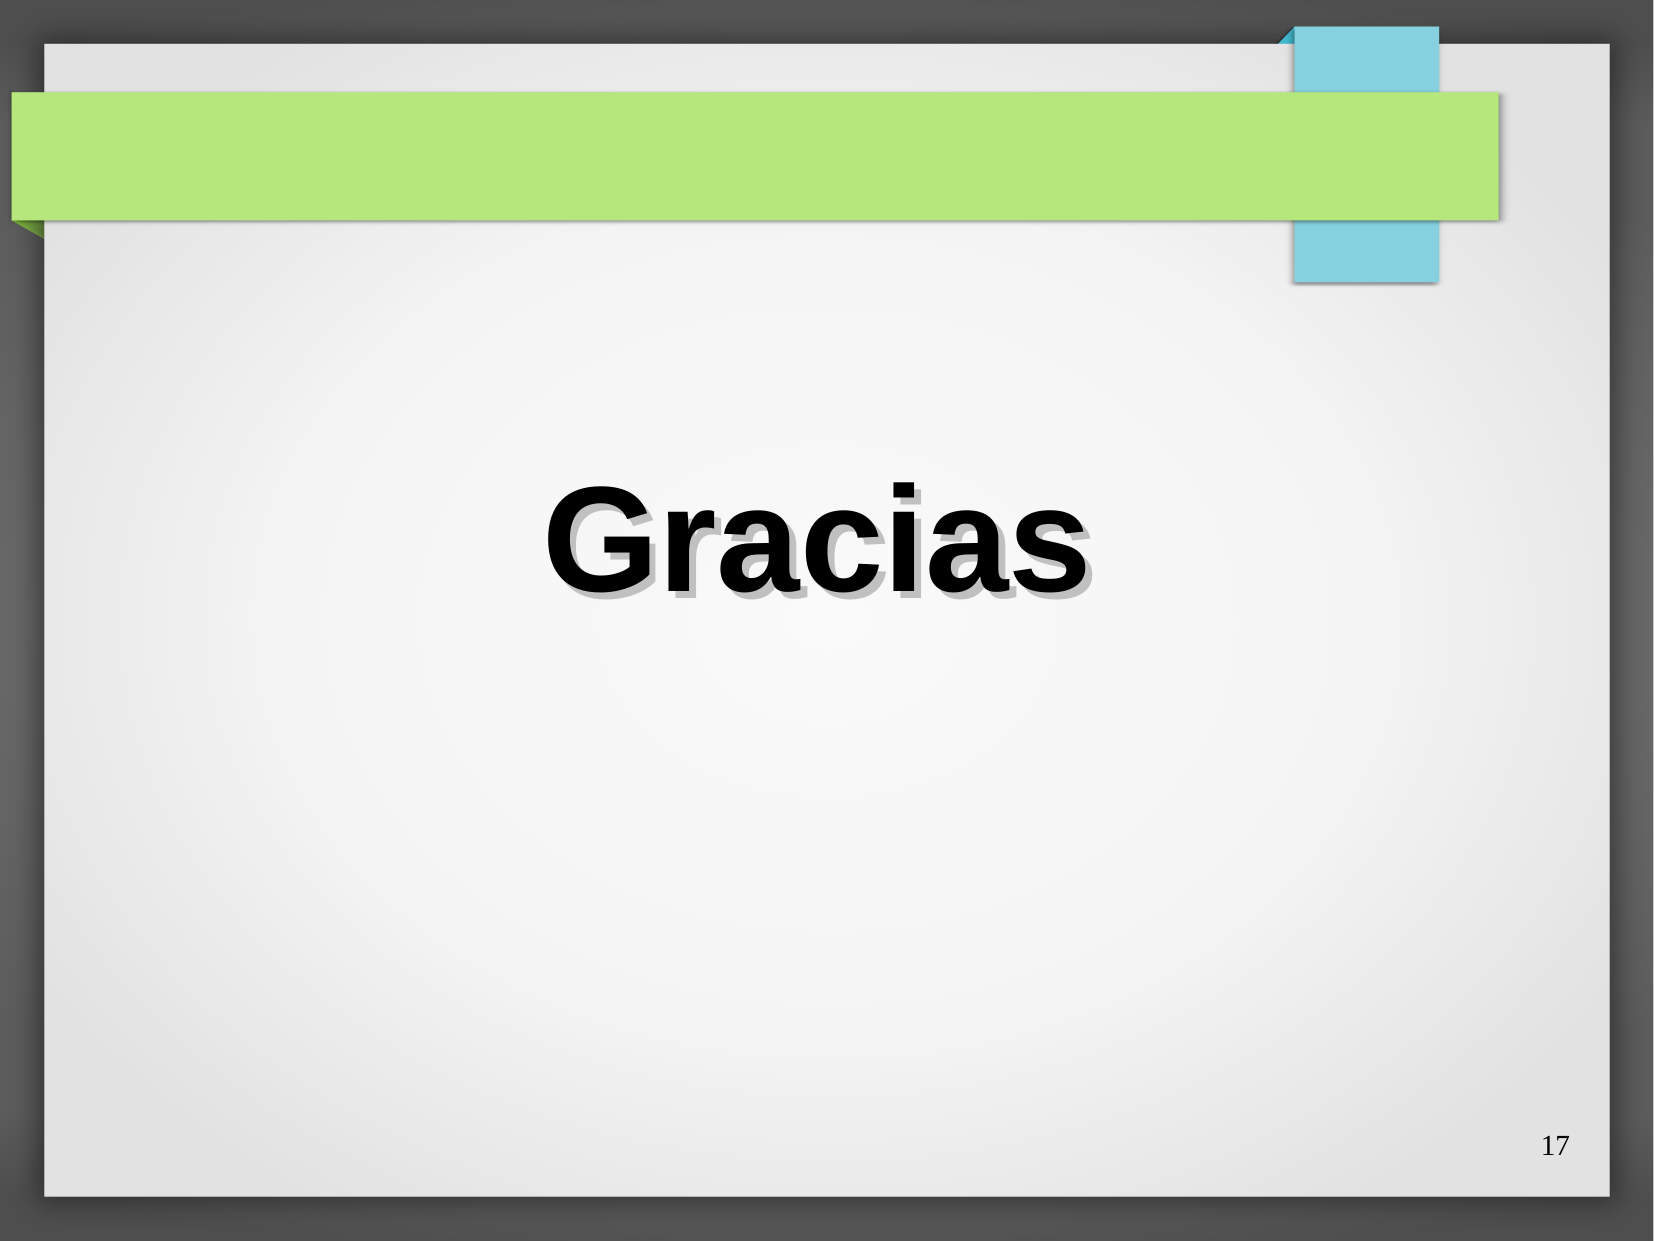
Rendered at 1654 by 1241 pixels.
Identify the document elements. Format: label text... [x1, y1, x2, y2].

picture [0, 0, 1654, 1241]
text_box <number> [1185, 1129, 1571, 1215]
text_box Gracias [150, 450, 1485, 646]
